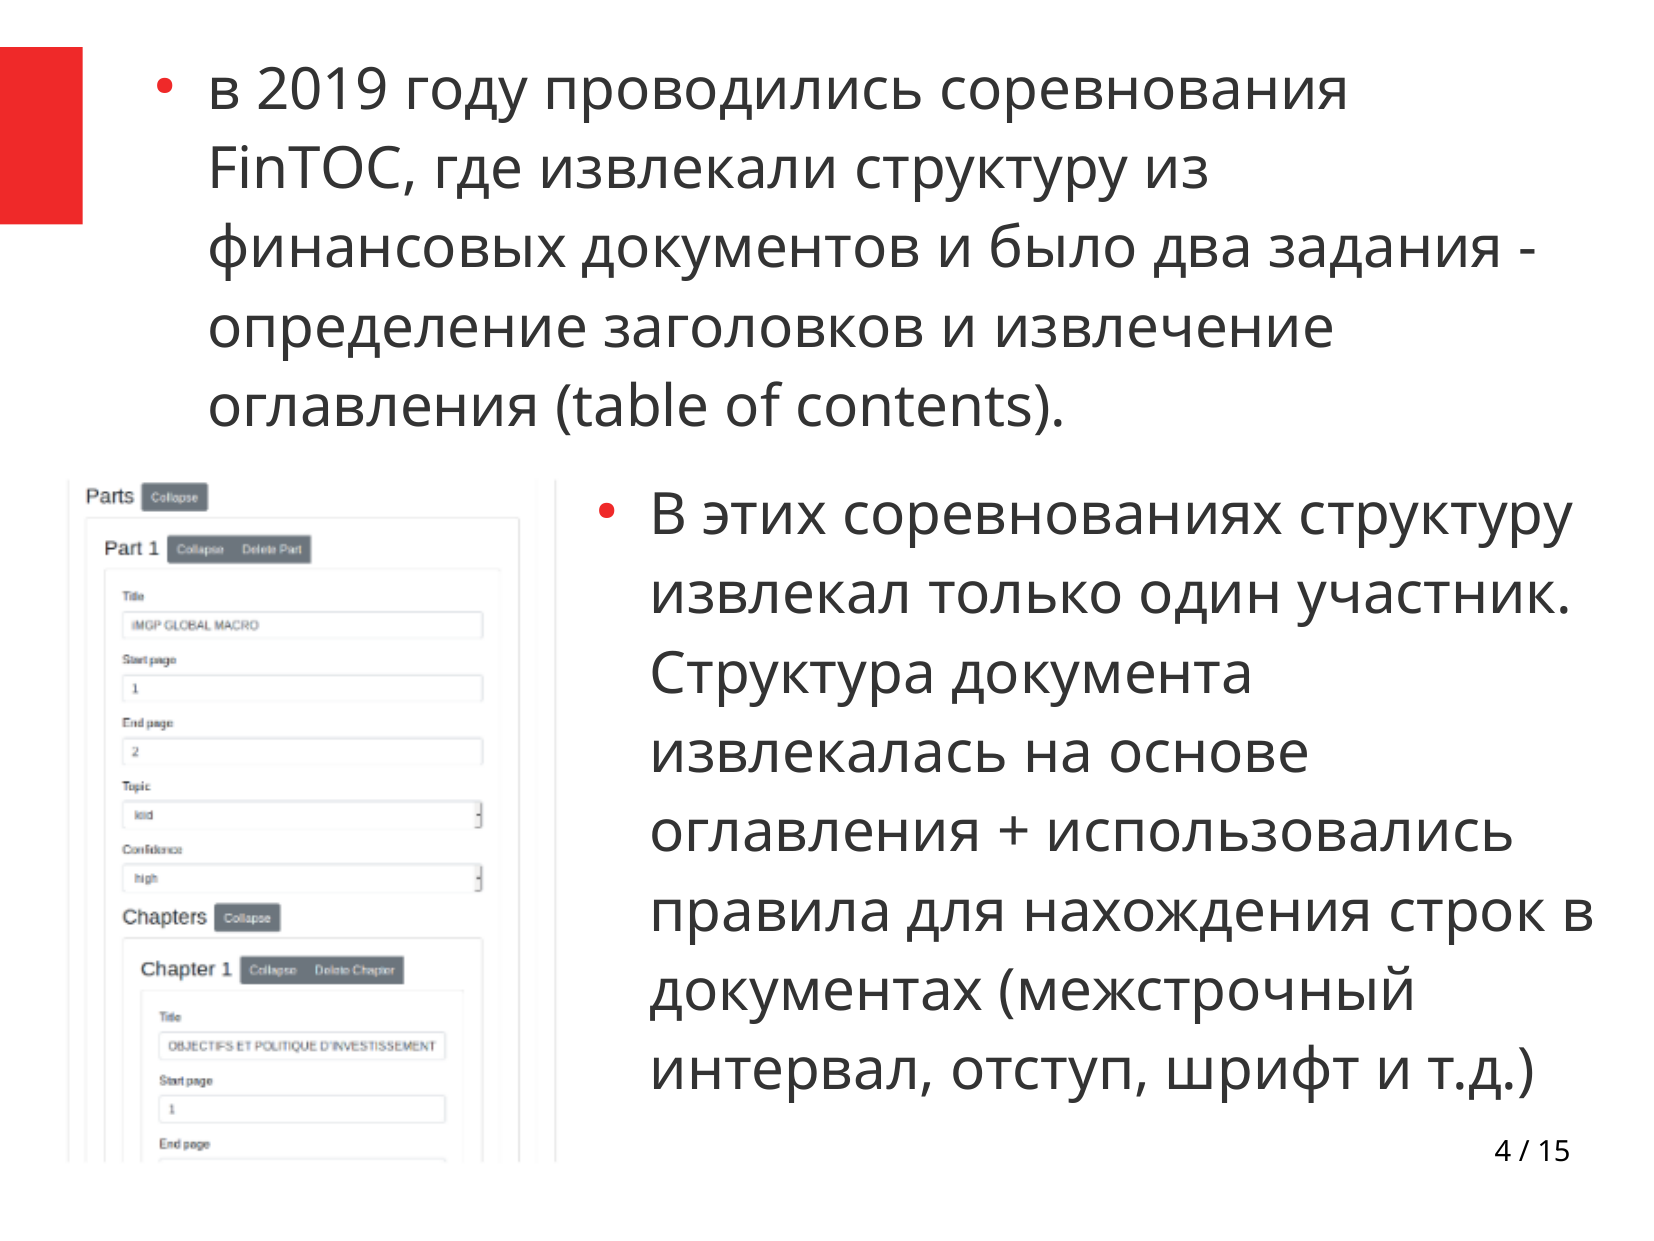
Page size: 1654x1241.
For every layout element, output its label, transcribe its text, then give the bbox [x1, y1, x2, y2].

list в 2019 году проводились соревнования FinTOC, где извлекали структуру из финансовых документов и было два задания - определение заголовков и извлечение оглавления (table of contents). [136, 47, 1571, 400]
list В этих соревнованиях структуру извлекал только один участник. Структура документа извлекалась на основе оглавления + использовались правила для нахождения строк в документах (межстрочный интервал, отступ, шрифт и т.д.) [578, 472, 1619, 1134]
picture [59, 472, 562, 1182]
